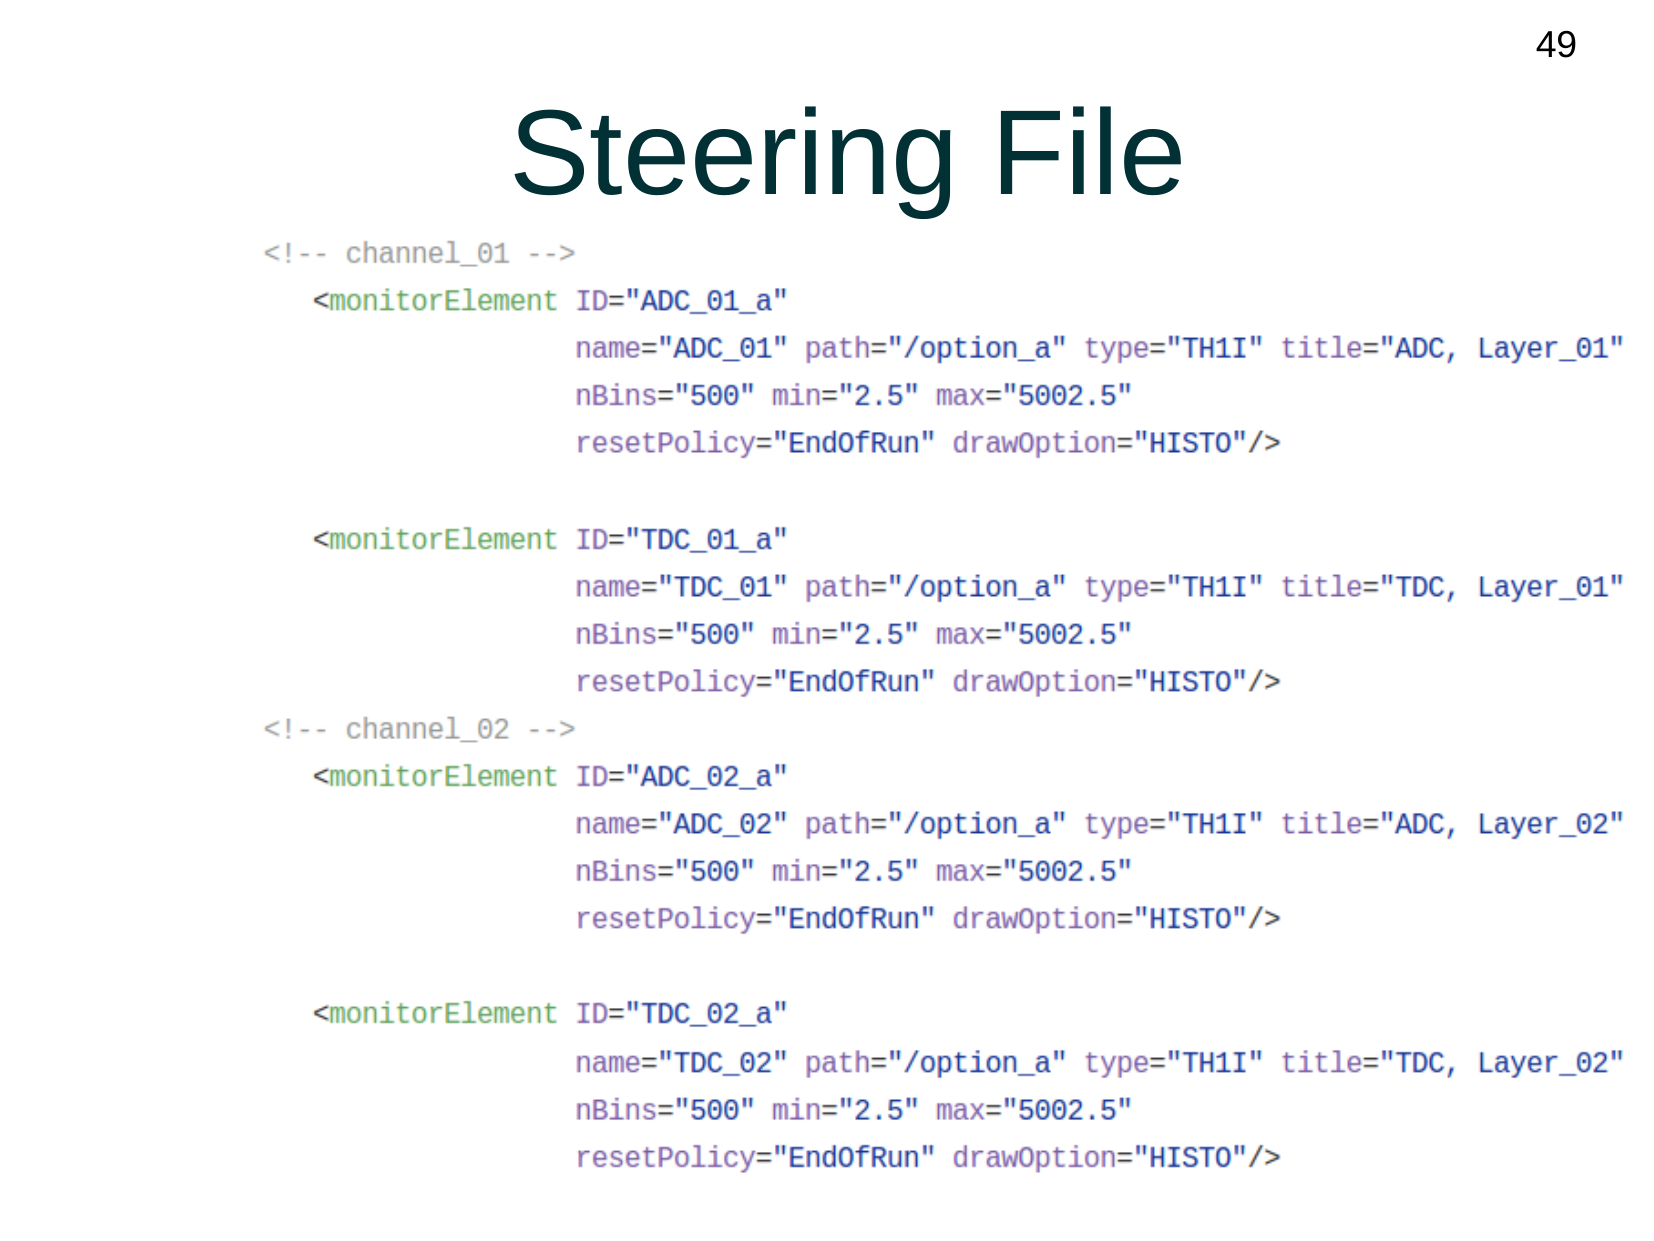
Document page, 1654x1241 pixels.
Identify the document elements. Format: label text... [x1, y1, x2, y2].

picture [251, 225, 1645, 1182]
title Steering File [82, 49, 1571, 257]
text_box <number> [1521, 16, 1654, 84]
